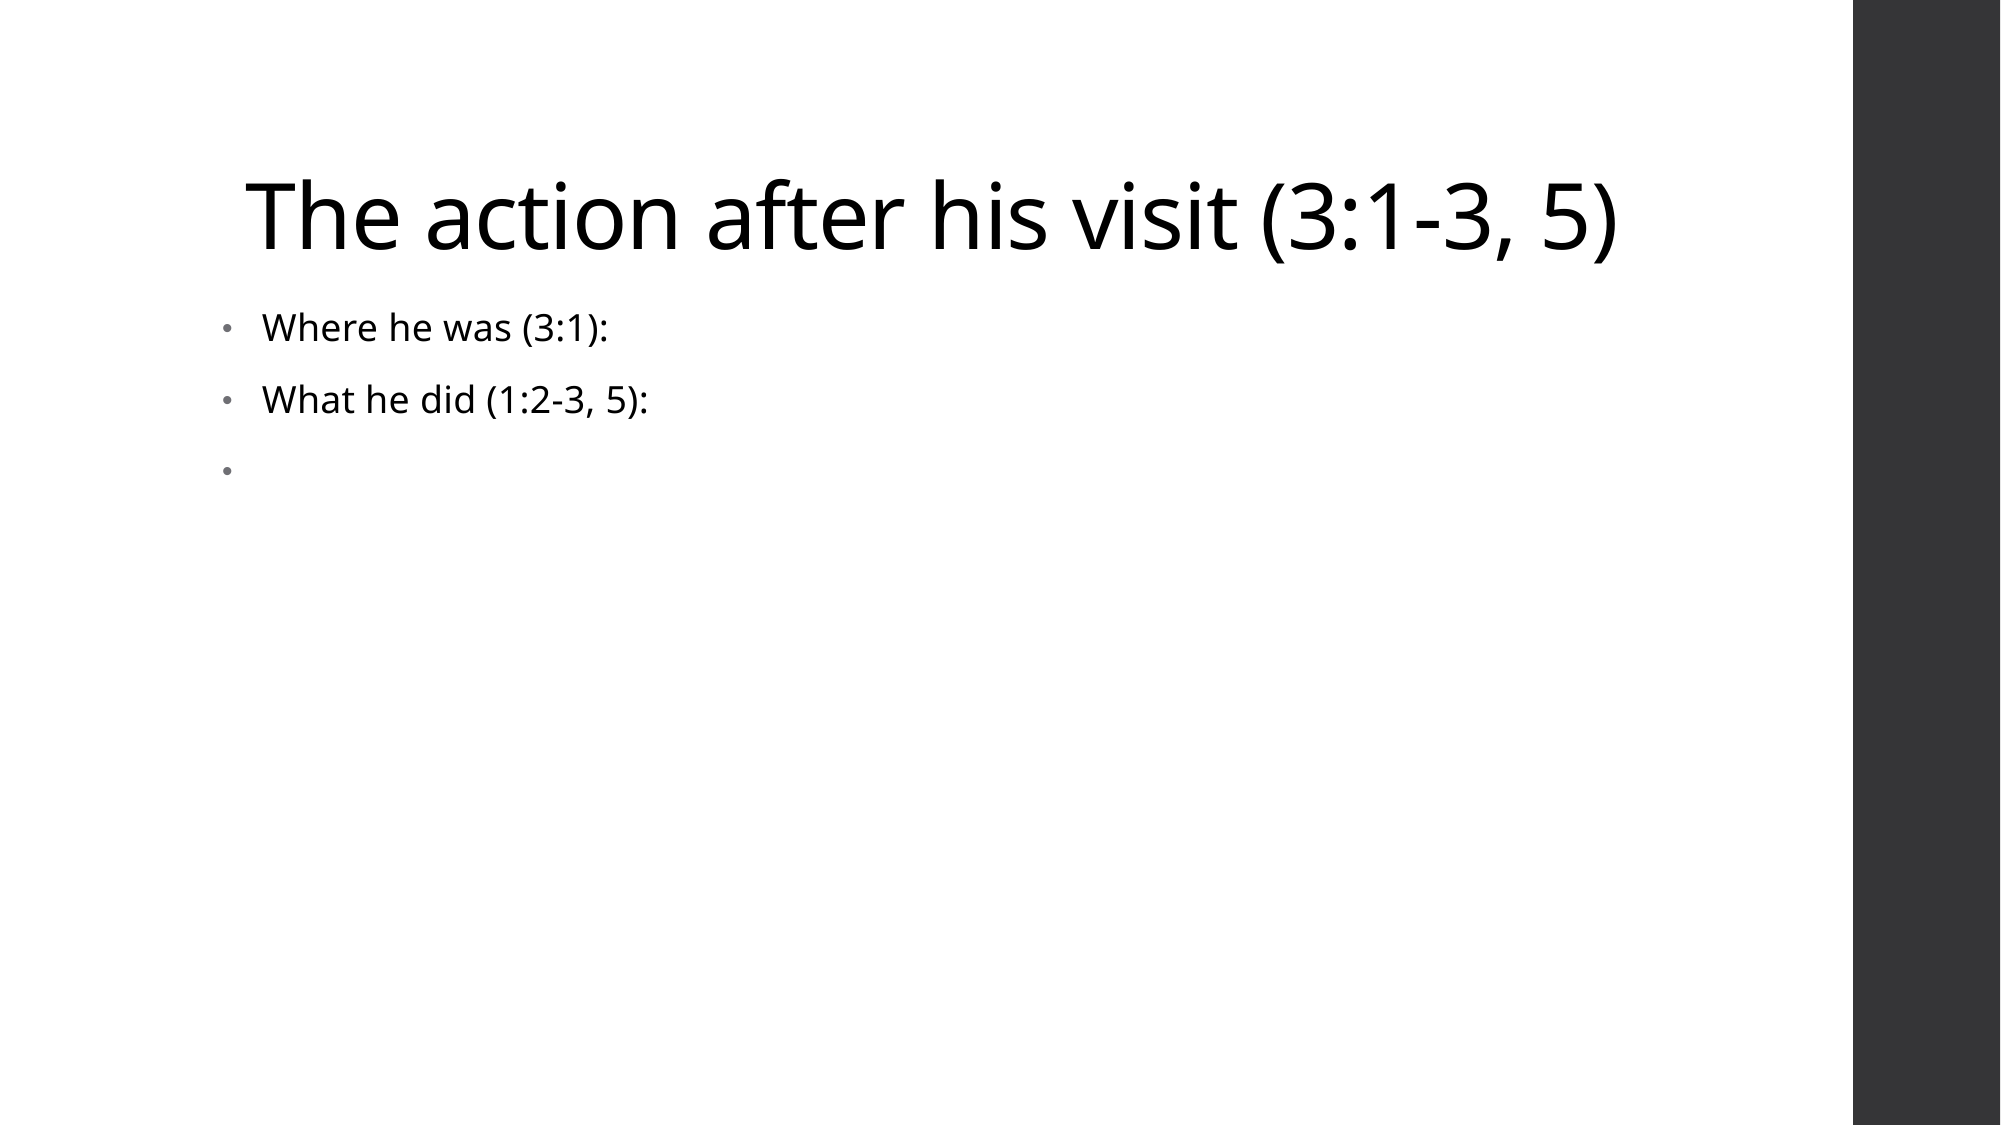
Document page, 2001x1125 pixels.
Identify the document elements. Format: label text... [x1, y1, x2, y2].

list Where he was (3:1): What he did (1:2-3, 5): [206, 299, 1617, 1014]
title The action after his visit (3:1-3, 5) [206, 60, 1797, 278]
